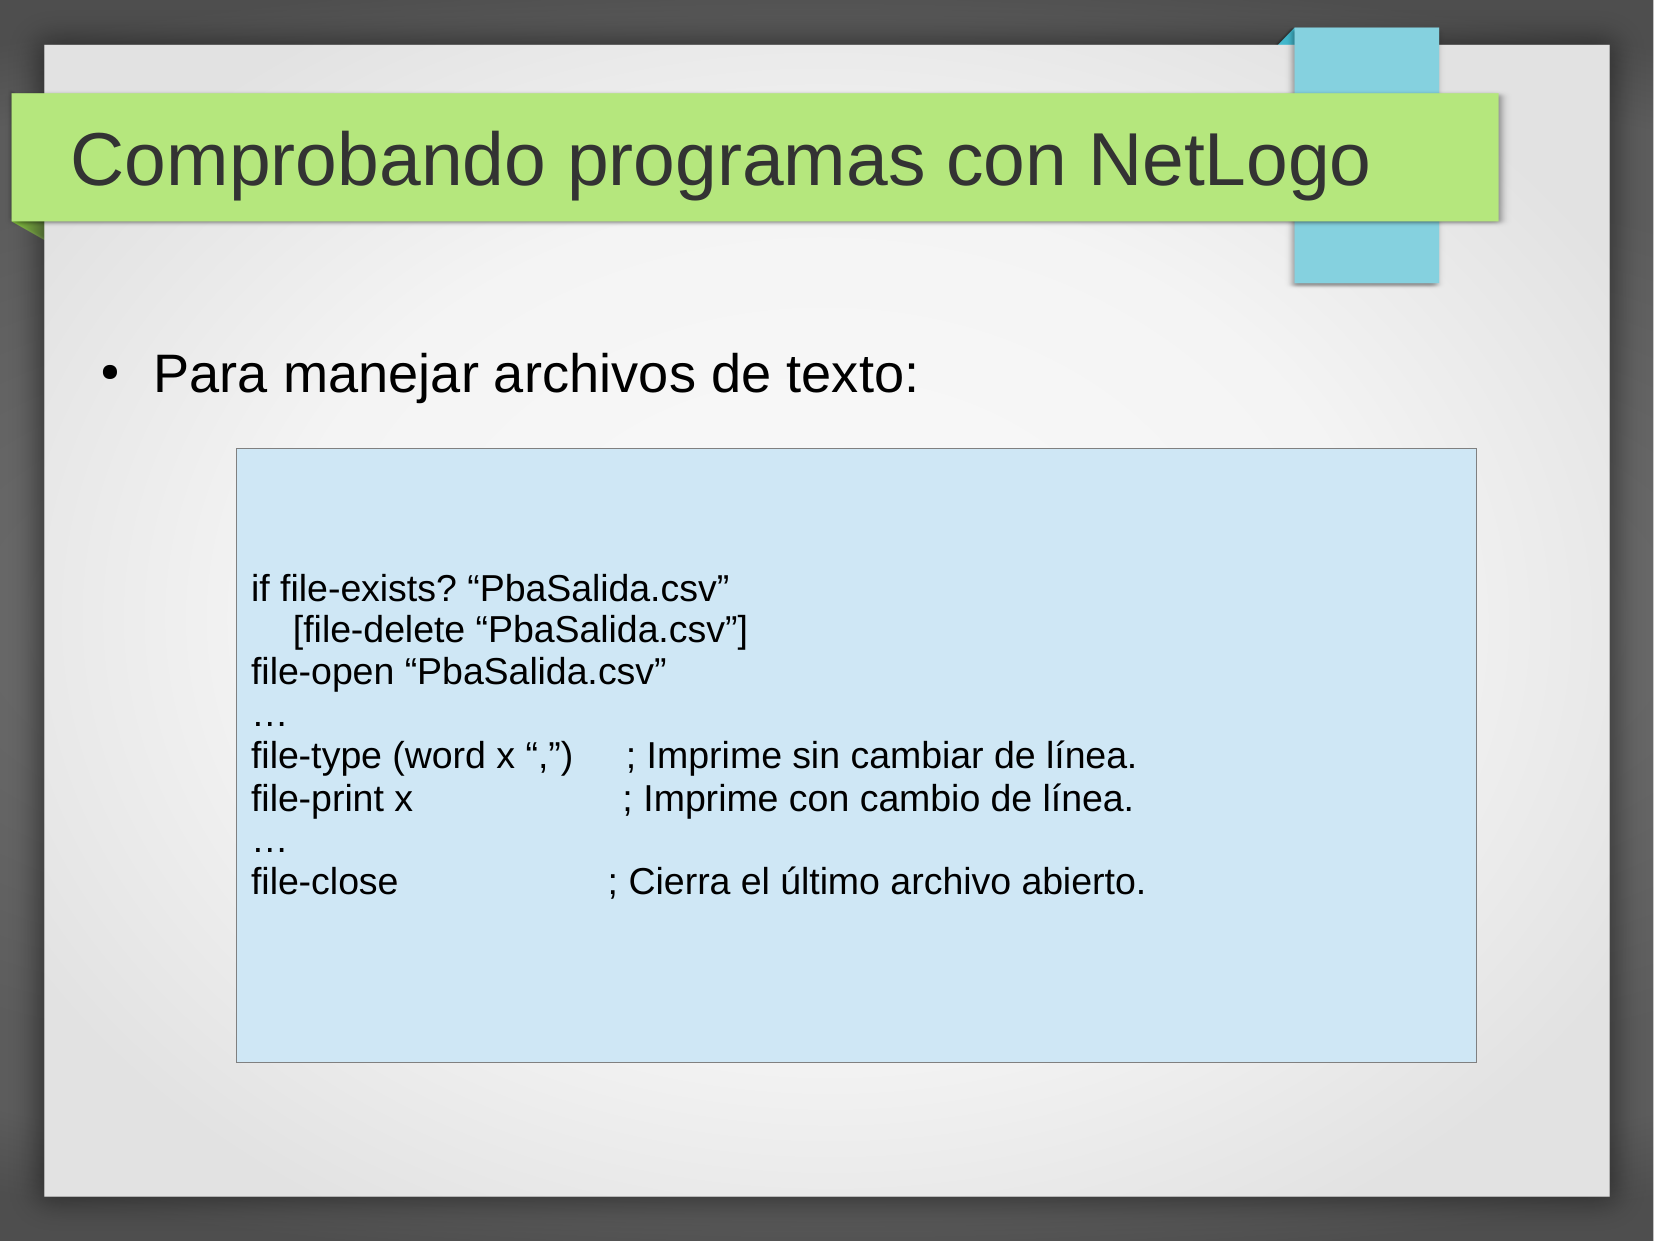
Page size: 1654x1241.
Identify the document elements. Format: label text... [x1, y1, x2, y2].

list Para manejar archivos de texto: [82, 343, 1538, 1063]
picture [0, 0, 1654, 1241]
text_box if file-exists? “PbaSalida.csv” [file-delete “PbaSalida.csv”] file-open “PbaSalida.csv” … file-type (word x “,”) ; Imprime sin cambiar de línea. file-print x ; Imprime con cambio de línea. … file-close ; Cierra el último archivo abierto. [236, 448, 1477, 1063]
title Comprobando programas con NetLogo [70, 106, 1430, 213]
